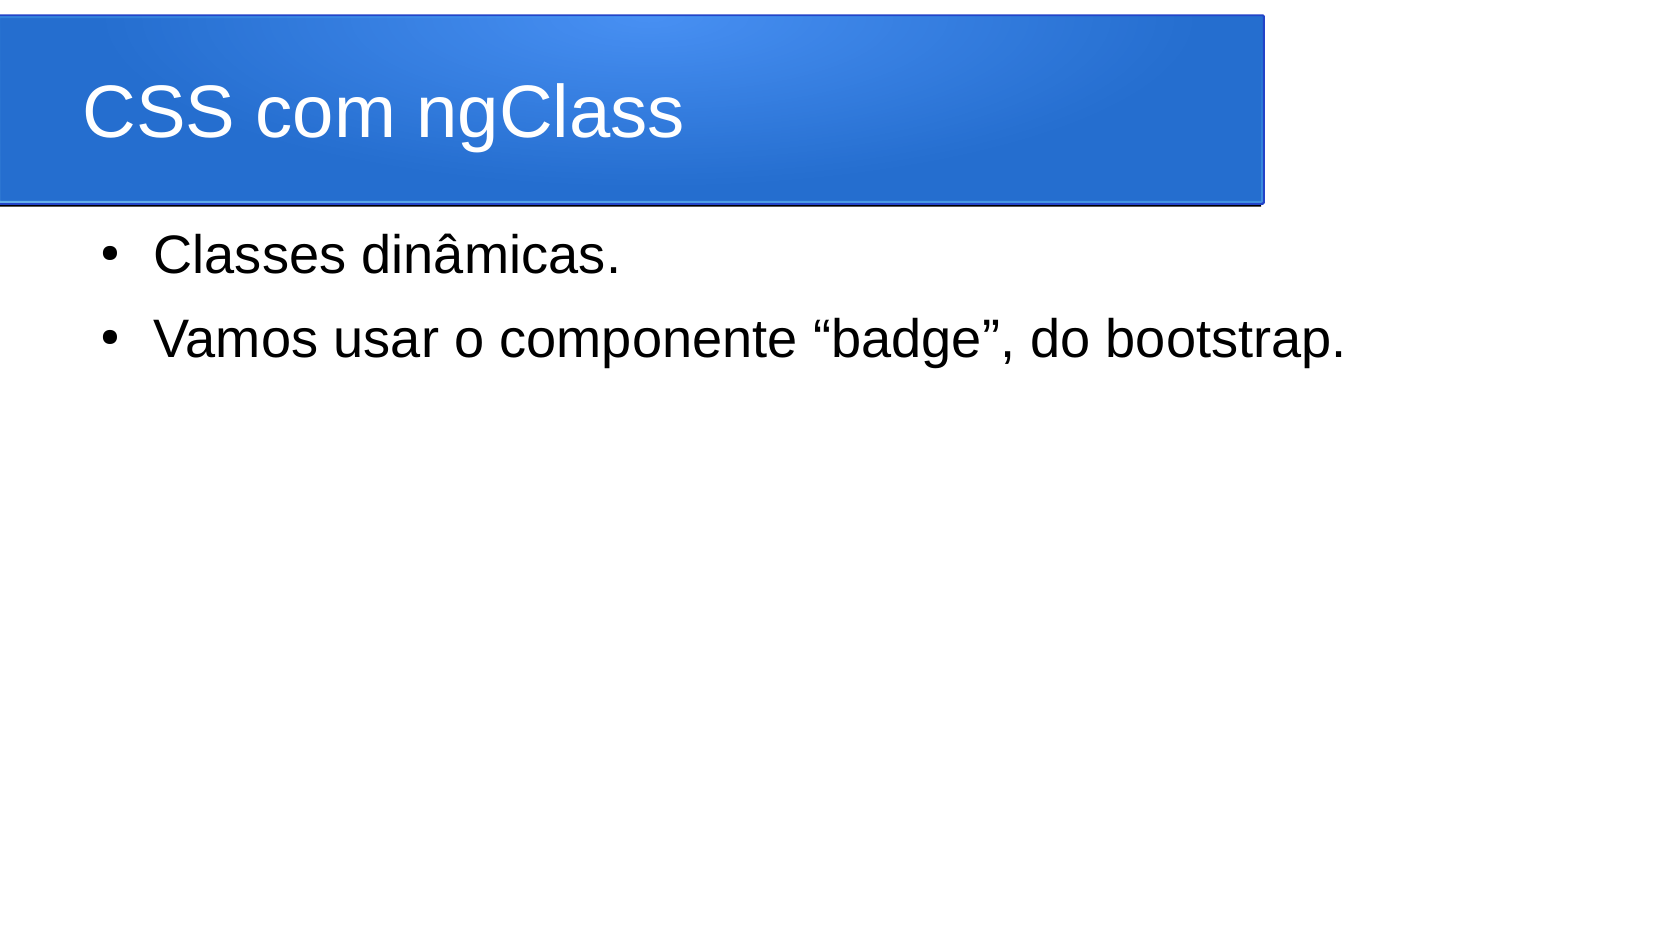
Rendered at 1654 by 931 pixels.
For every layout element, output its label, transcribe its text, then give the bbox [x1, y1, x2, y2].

title CSS com ngClass [82, 35, 1235, 189]
list Classes dinâmicas. Vamos usar o componente “badge”, do bootstrap. [82, 224, 1571, 764]
